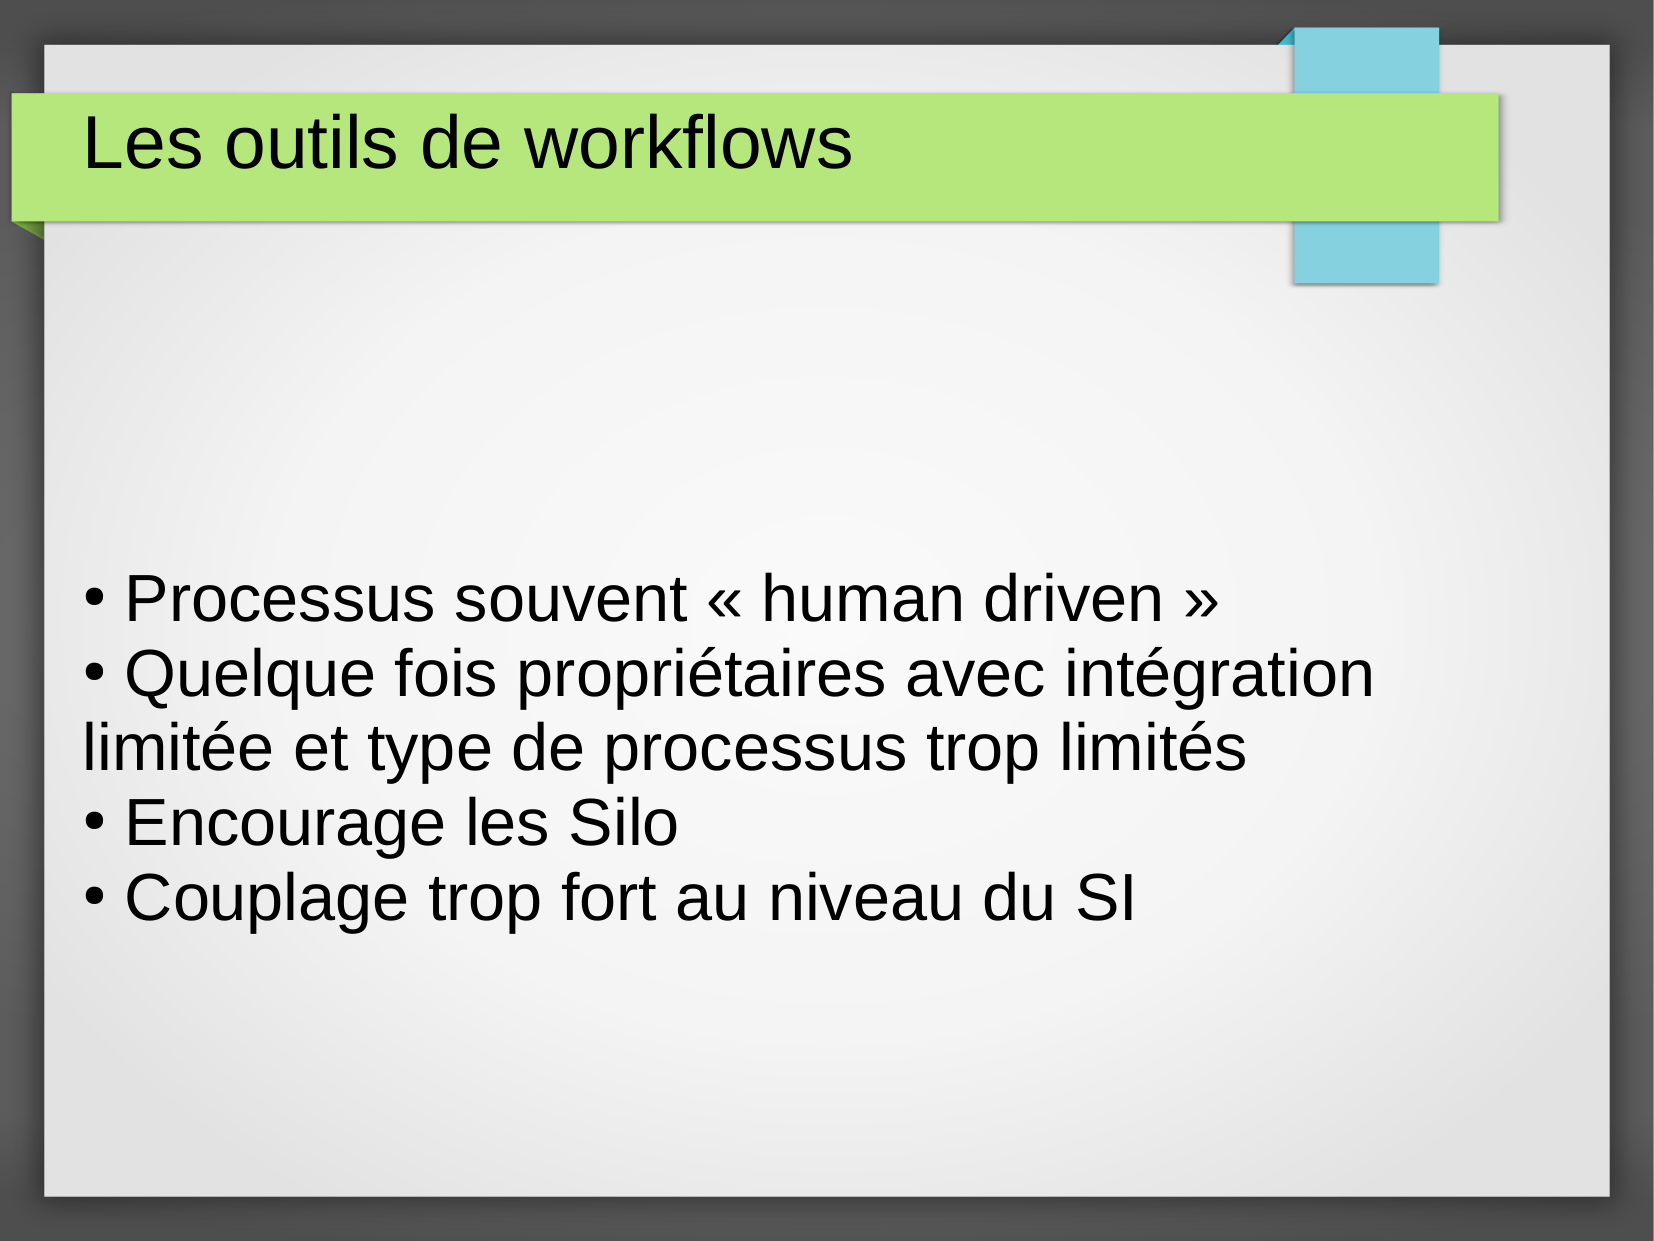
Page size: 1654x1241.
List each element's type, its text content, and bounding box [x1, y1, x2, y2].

subtitle Processus souvent « human driven » Quelque fois propriétaires avec intégration limitée et type de processus trop limités Encourage les Silo Couplage trop fort au niveau du SI [82, 49, 1571, 1010]
picture [0, 0, 1654, 1241]
